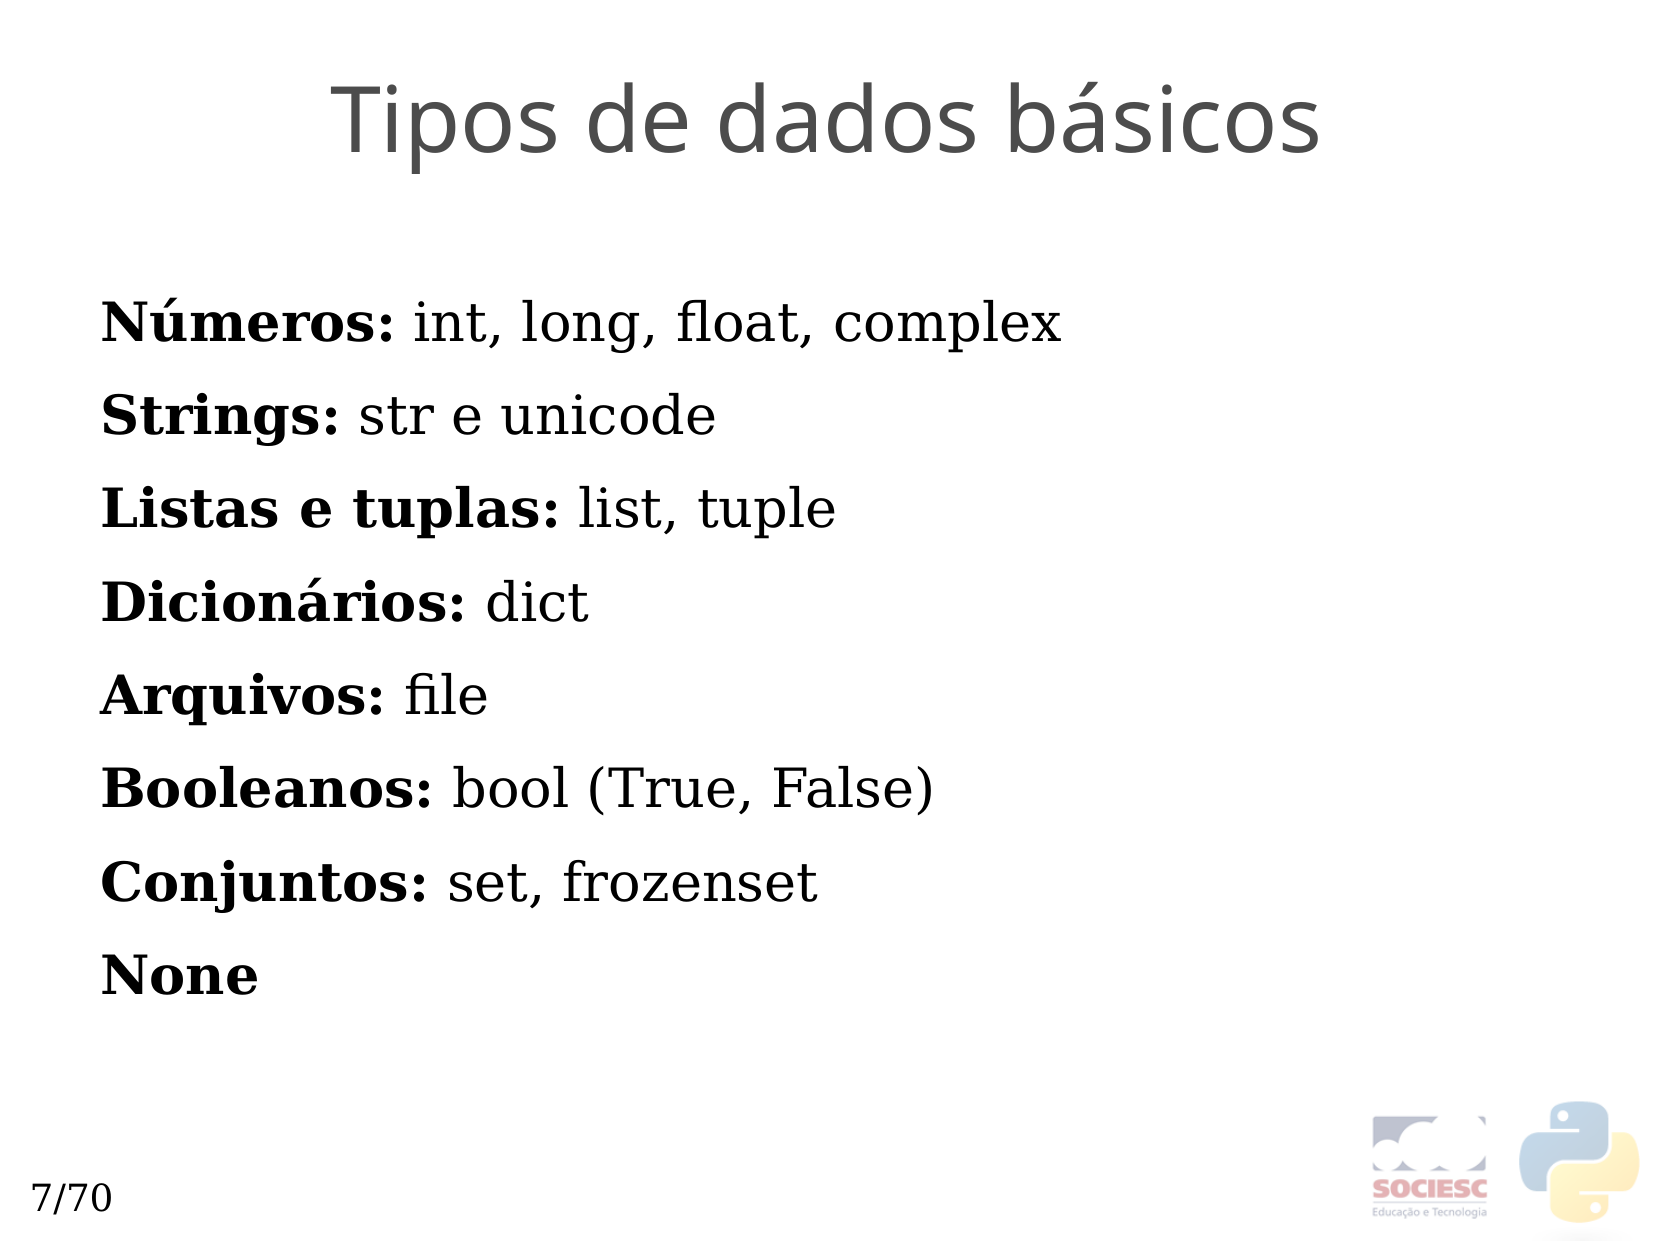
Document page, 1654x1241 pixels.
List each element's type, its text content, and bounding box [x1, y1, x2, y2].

title Tipos de dados básicos [82, 13, 1571, 222]
picture [1340, 1084, 1654, 1241]
list Números: int, long, float, complex Strings: str e unicode Listas e tuplas: list, tuple Dicionários: dict Arquivos: file Booleanos: bool (True, False) Conjuntos: set, frozenset None [82, 290, 1571, 1034]
